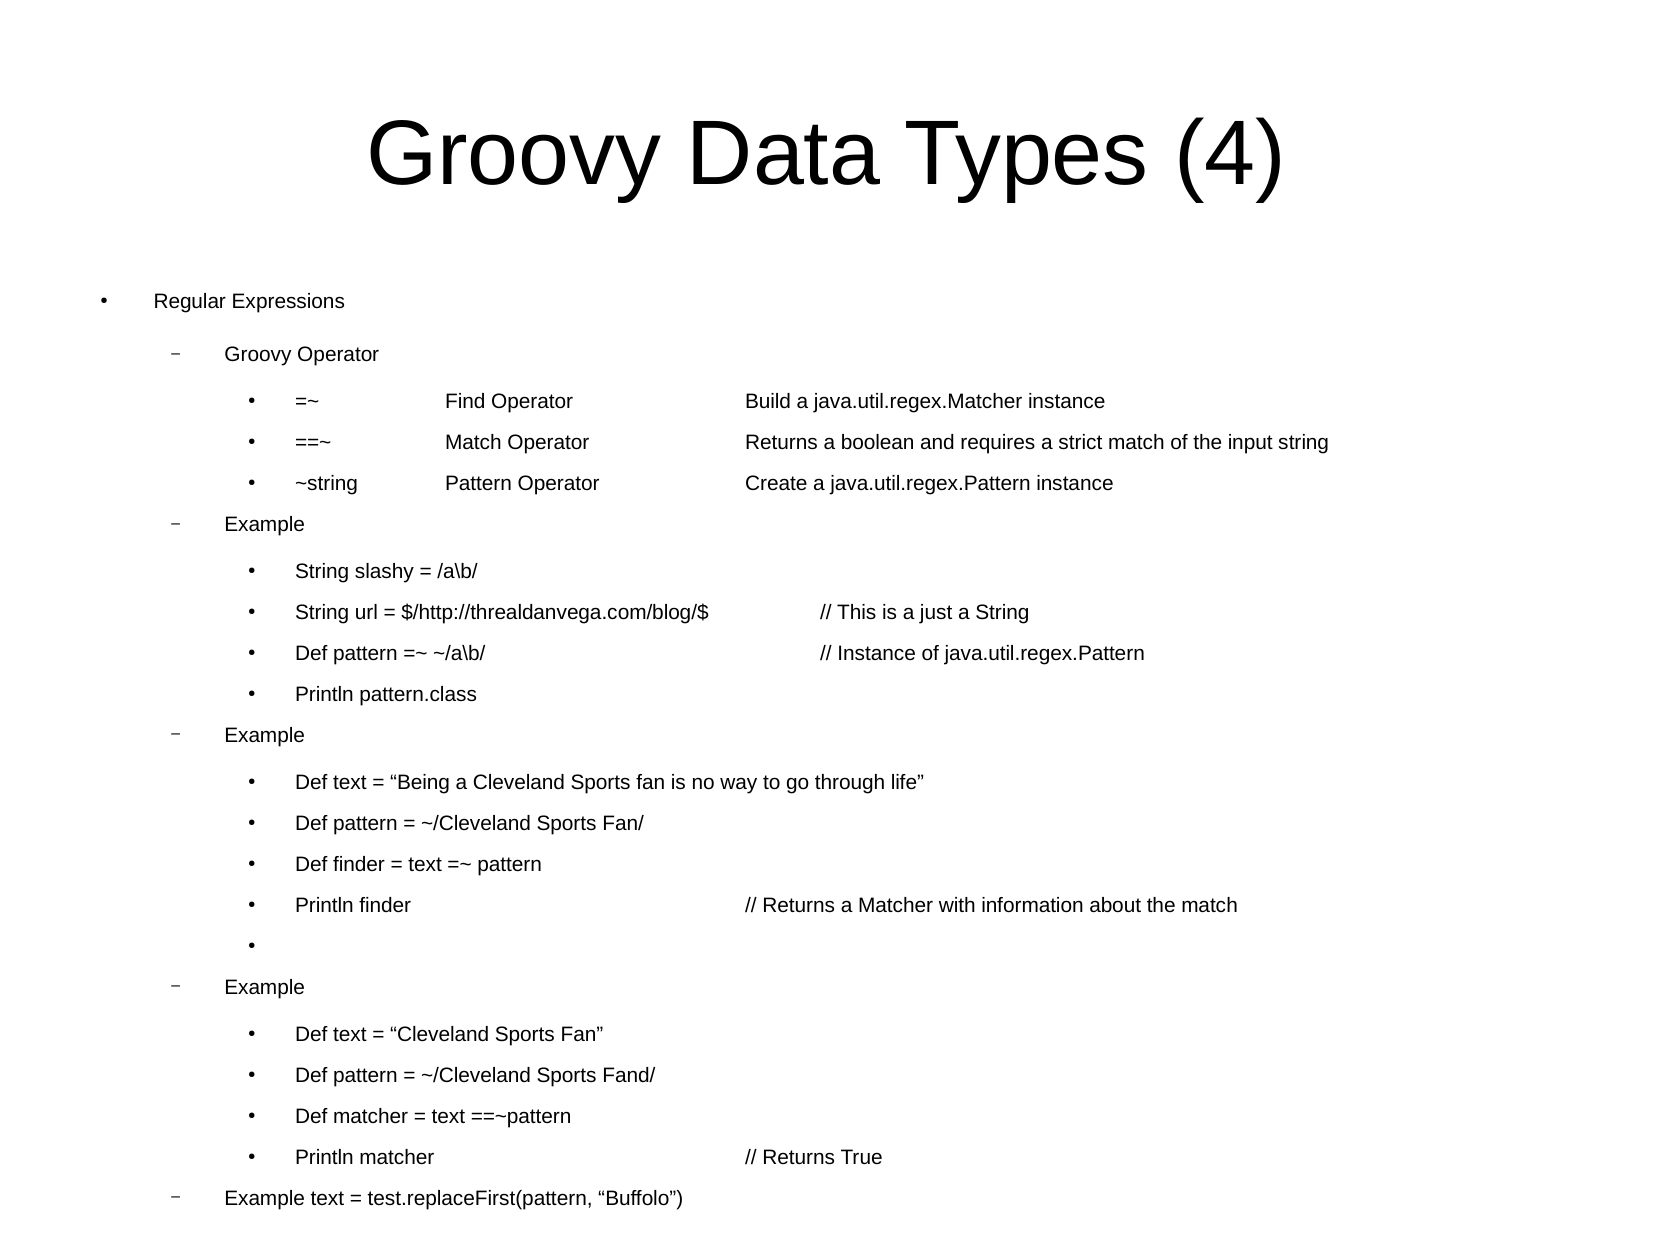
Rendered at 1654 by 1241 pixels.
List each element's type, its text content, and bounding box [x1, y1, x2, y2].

title Groovy Data Types (4) [82, 49, 1571, 257]
list Regular Expressions Groovy Operator =~ Find Operator Build a java.util.regex.Matcher instance ==~ Match Operator Returns a boolean and requires a strict match of the input string ~string Pattern Operator Create a java.util.regex.Pattern instance Example String slashy = /a\b/ String url = $/http://threaldanvega.com/blog/$ // This is a just a String Def pattern =~ ~/a\b/ // Instance of java.util.regex.Pattern Println pattern.class Example Def text = “Being a Cleveland Sports fan is no way to go through life” Def pattern = ~/Cleveland Sports Fan/ Def finder = text =~ pattern Println finder // Returns a Matcher with information about the match Example Def text = “Cleveland Sports Fan” Def pattern = ~/Cleveland Sports Fand/ Def matcher = text ==~pattern Println matcher // Returns True Example text = test.replaceFirst(pattern, “Buffolo”) [82, 290, 1571, 1216]
